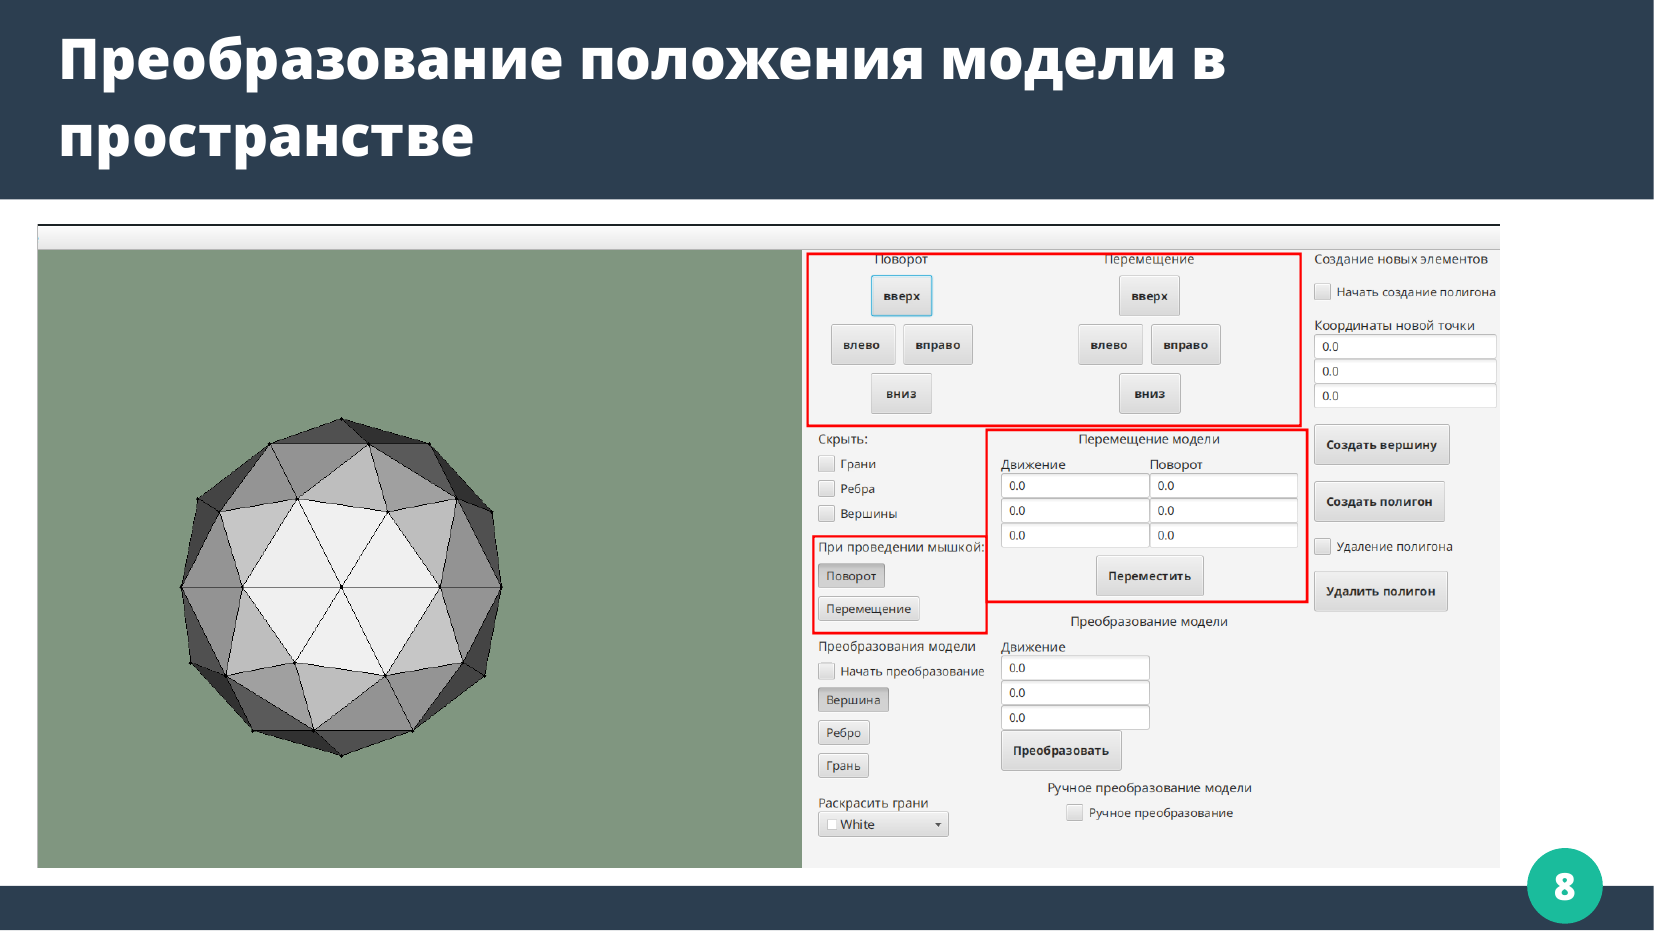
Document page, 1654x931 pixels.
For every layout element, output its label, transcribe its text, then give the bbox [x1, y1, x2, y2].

title Преобразование положения модели в пространстве [59, 37, 1595, 155]
picture [37, 224, 1500, 868]
